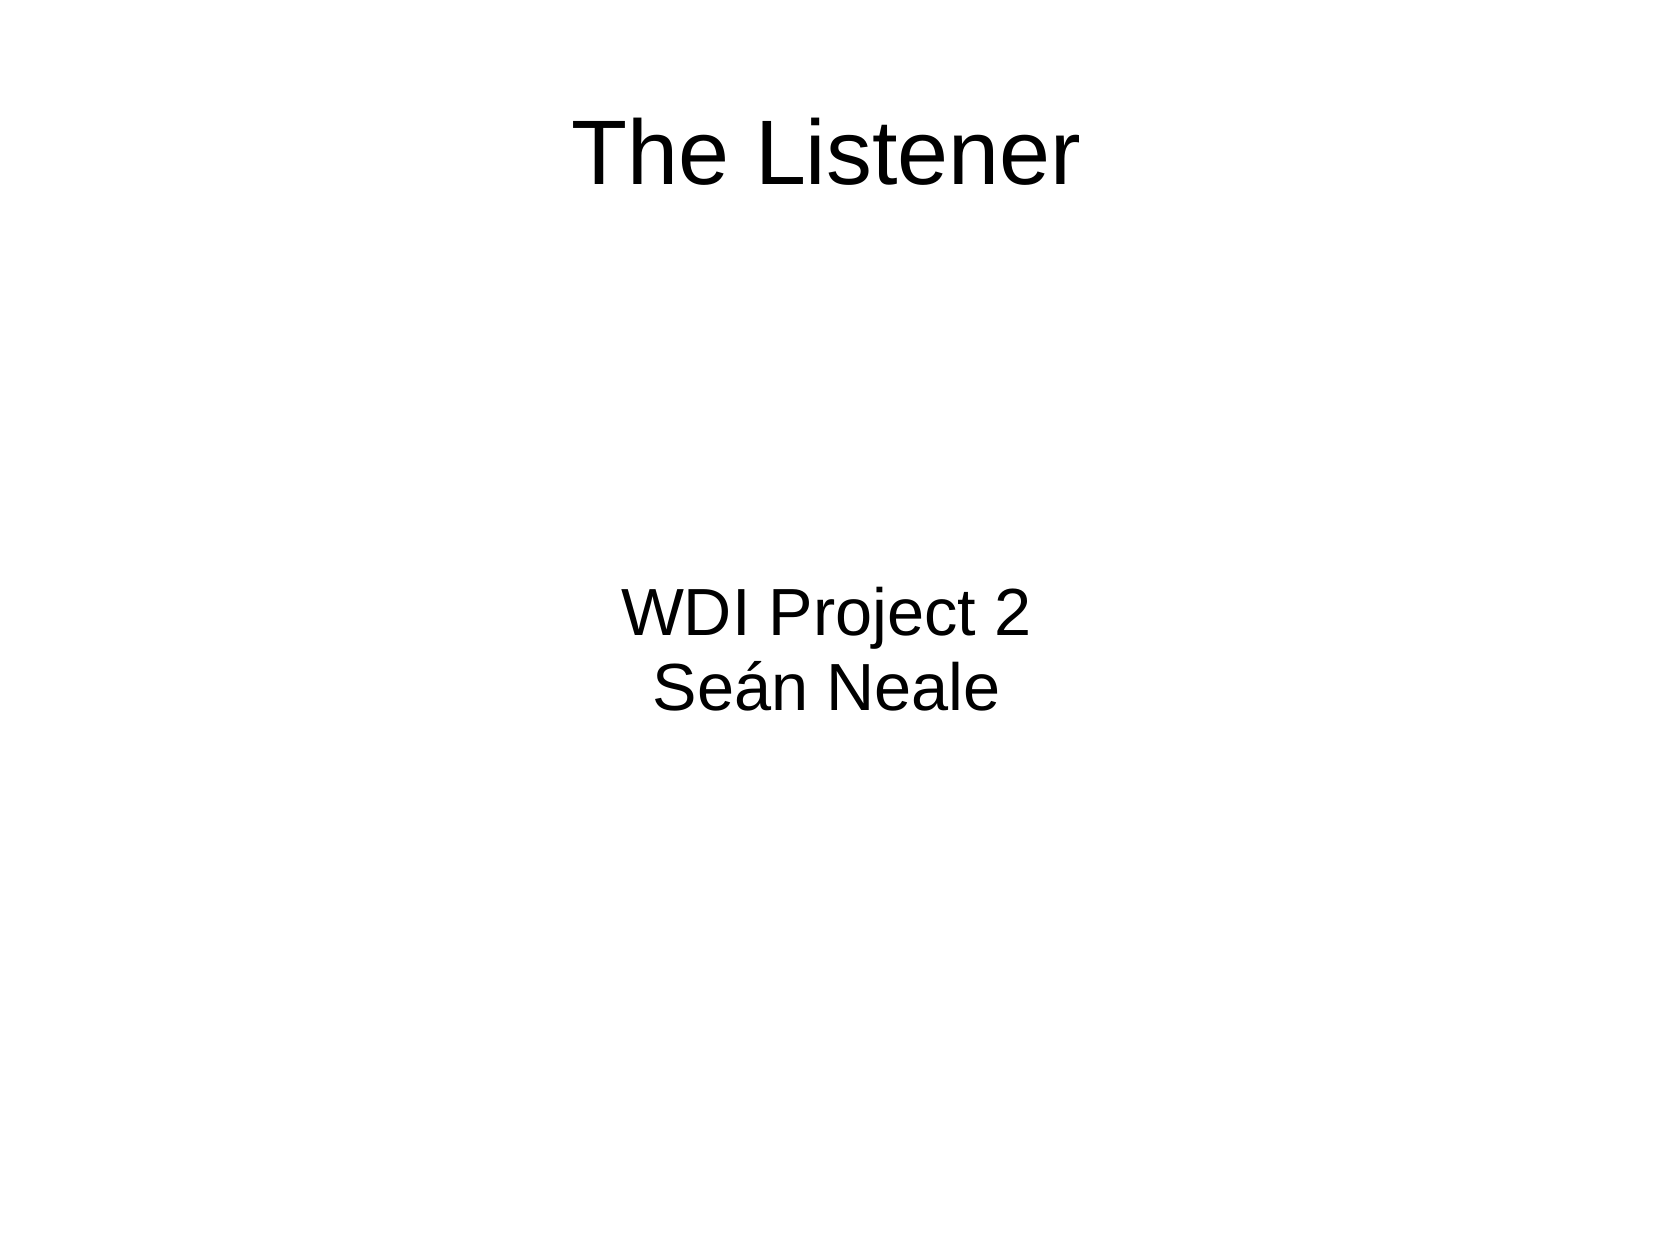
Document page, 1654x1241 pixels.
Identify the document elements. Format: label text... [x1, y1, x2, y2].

title The Listener [82, 49, 1571, 257]
subtitle WDI Project 2 Seán Neale [82, 290, 1571, 1010]
